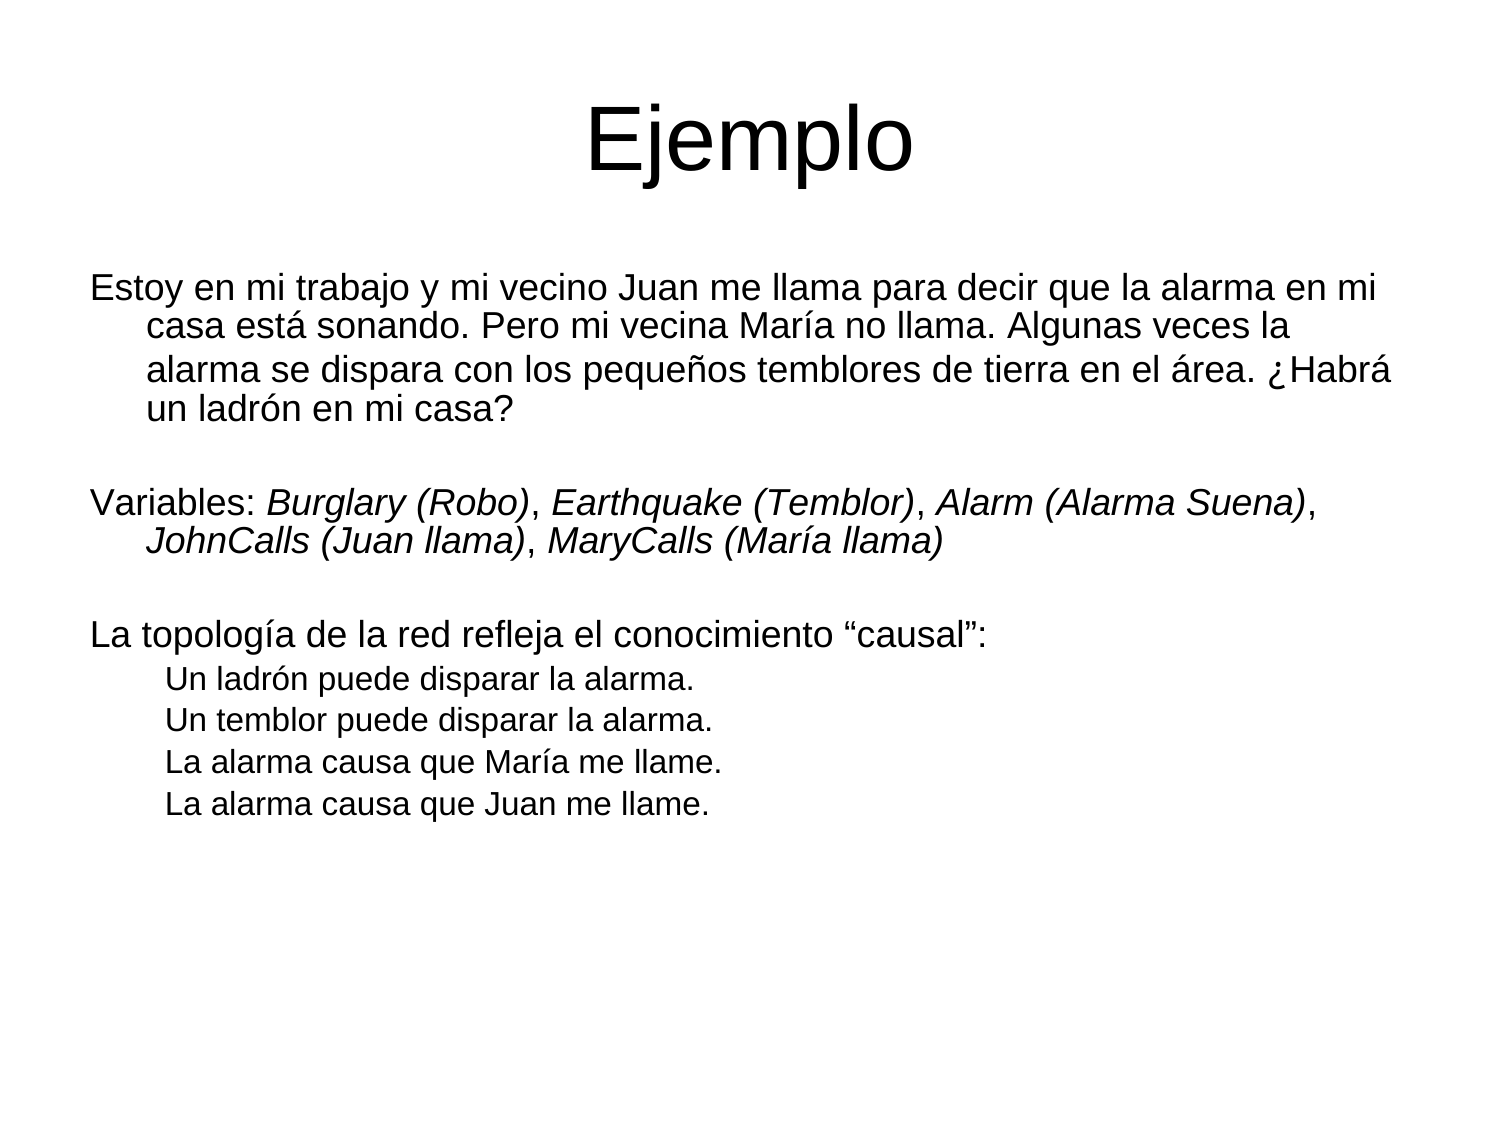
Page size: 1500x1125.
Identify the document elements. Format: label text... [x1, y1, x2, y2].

title Ejemplo [75, 45, 1426, 233]
list Estoy en mi trabajo y mi vecino Juan me llama para decir que la alarma en mi casa está sonando. Pero mi vecina María no llama. Algunas veces la alarma se dispara con los pequeños temblores de tierra en el área. ¿Habrá un ladrón en mi casa? Variables: Burglary (Robo), Earthquake (Temblor), Alarm (Alarma Suena), JohnCalls (Juan llama), MaryCalls (María llama) La topología de la red refleja el conocimiento “causal”: Un ladrón puede disparar la alarma. Un temblor puede disparar la alarma. La alarma causa que María me llame. La alarma causa que Juan me llame. [75, 262, 1426, 1006]
